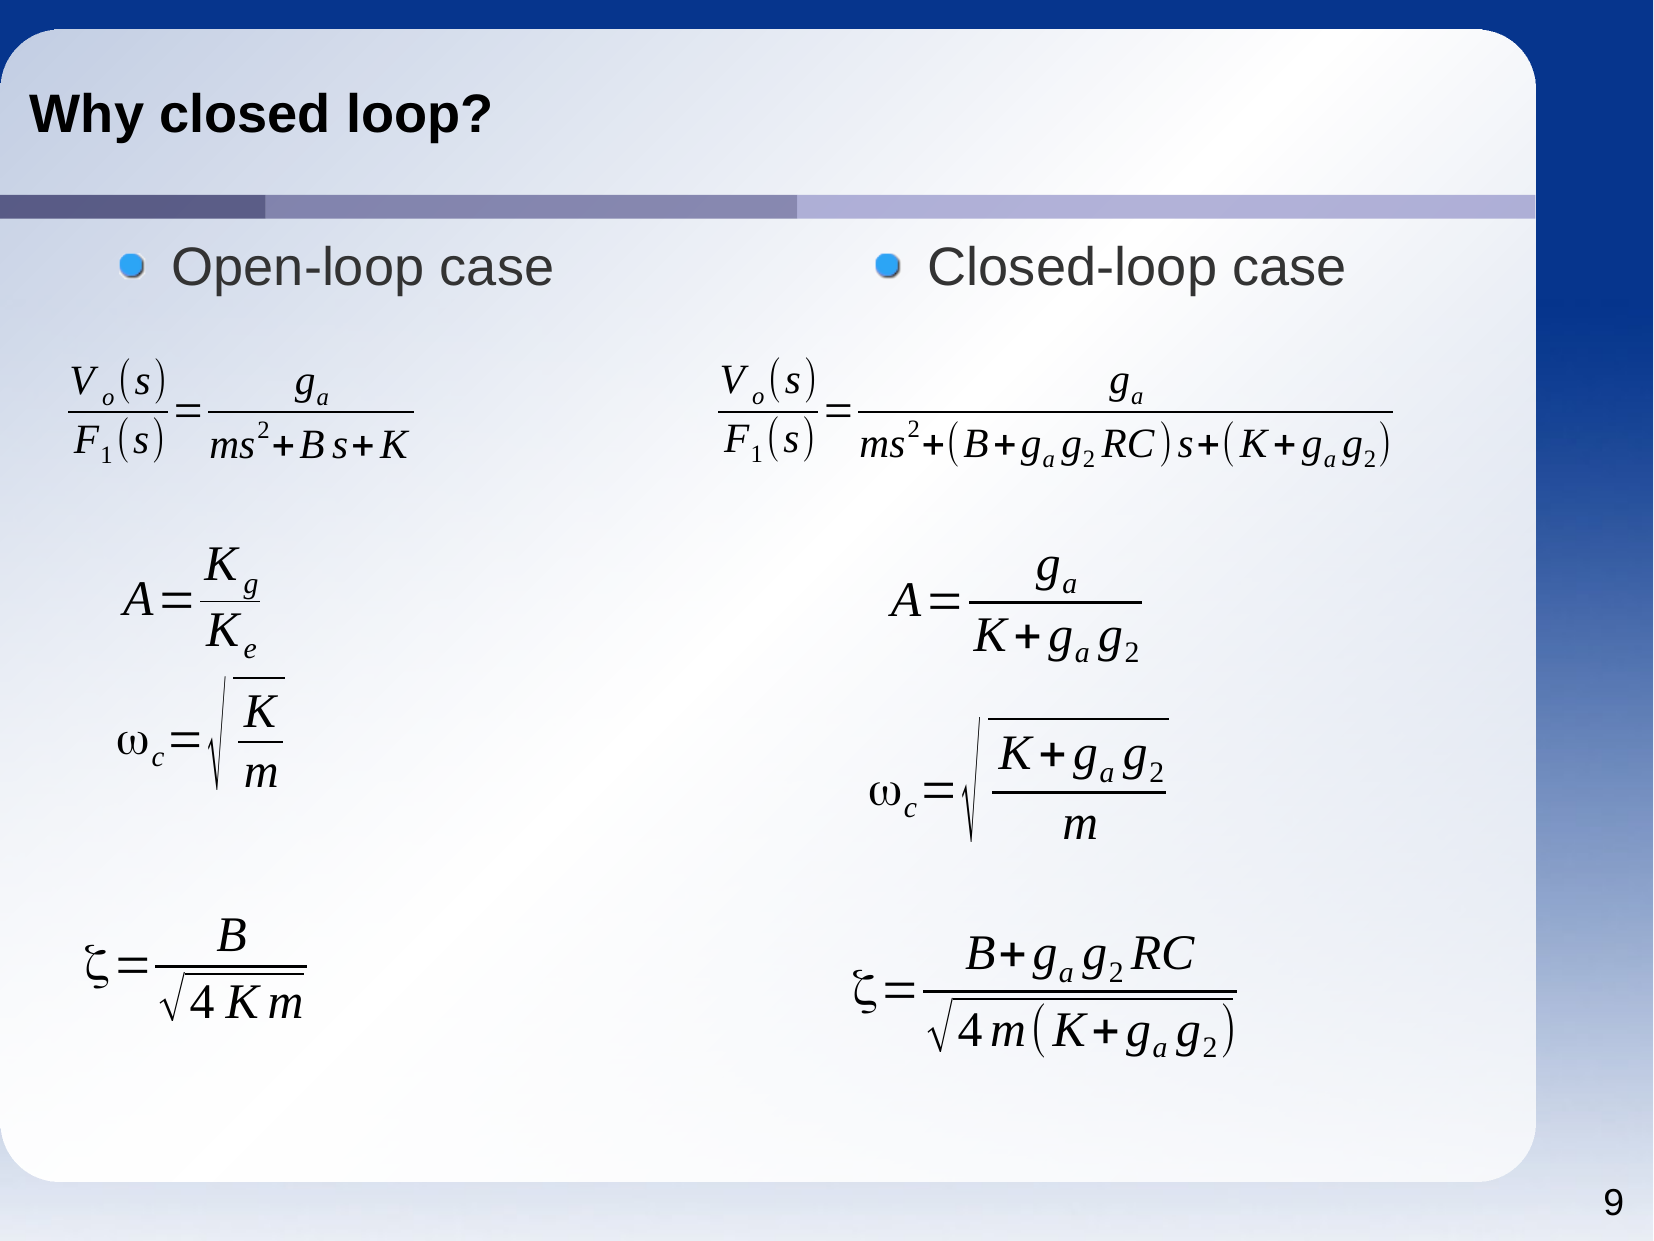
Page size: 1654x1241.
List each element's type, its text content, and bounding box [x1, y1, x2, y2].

chart [77, 907, 316, 1029]
list Open-loop case [29, 236, 750, 1152]
title Why closed loop? [29, 49, 1506, 178]
chart [110, 674, 297, 802]
chart [879, 537, 1150, 669]
chart [710, 355, 1401, 474]
chart [60, 356, 422, 470]
chart [844, 926, 1246, 1064]
chart [861, 715, 1175, 851]
list Closed-loop case [786, 236, 1507, 1152]
chart [112, 537, 268, 665]
picture [0, 0, 1654, 1241]
